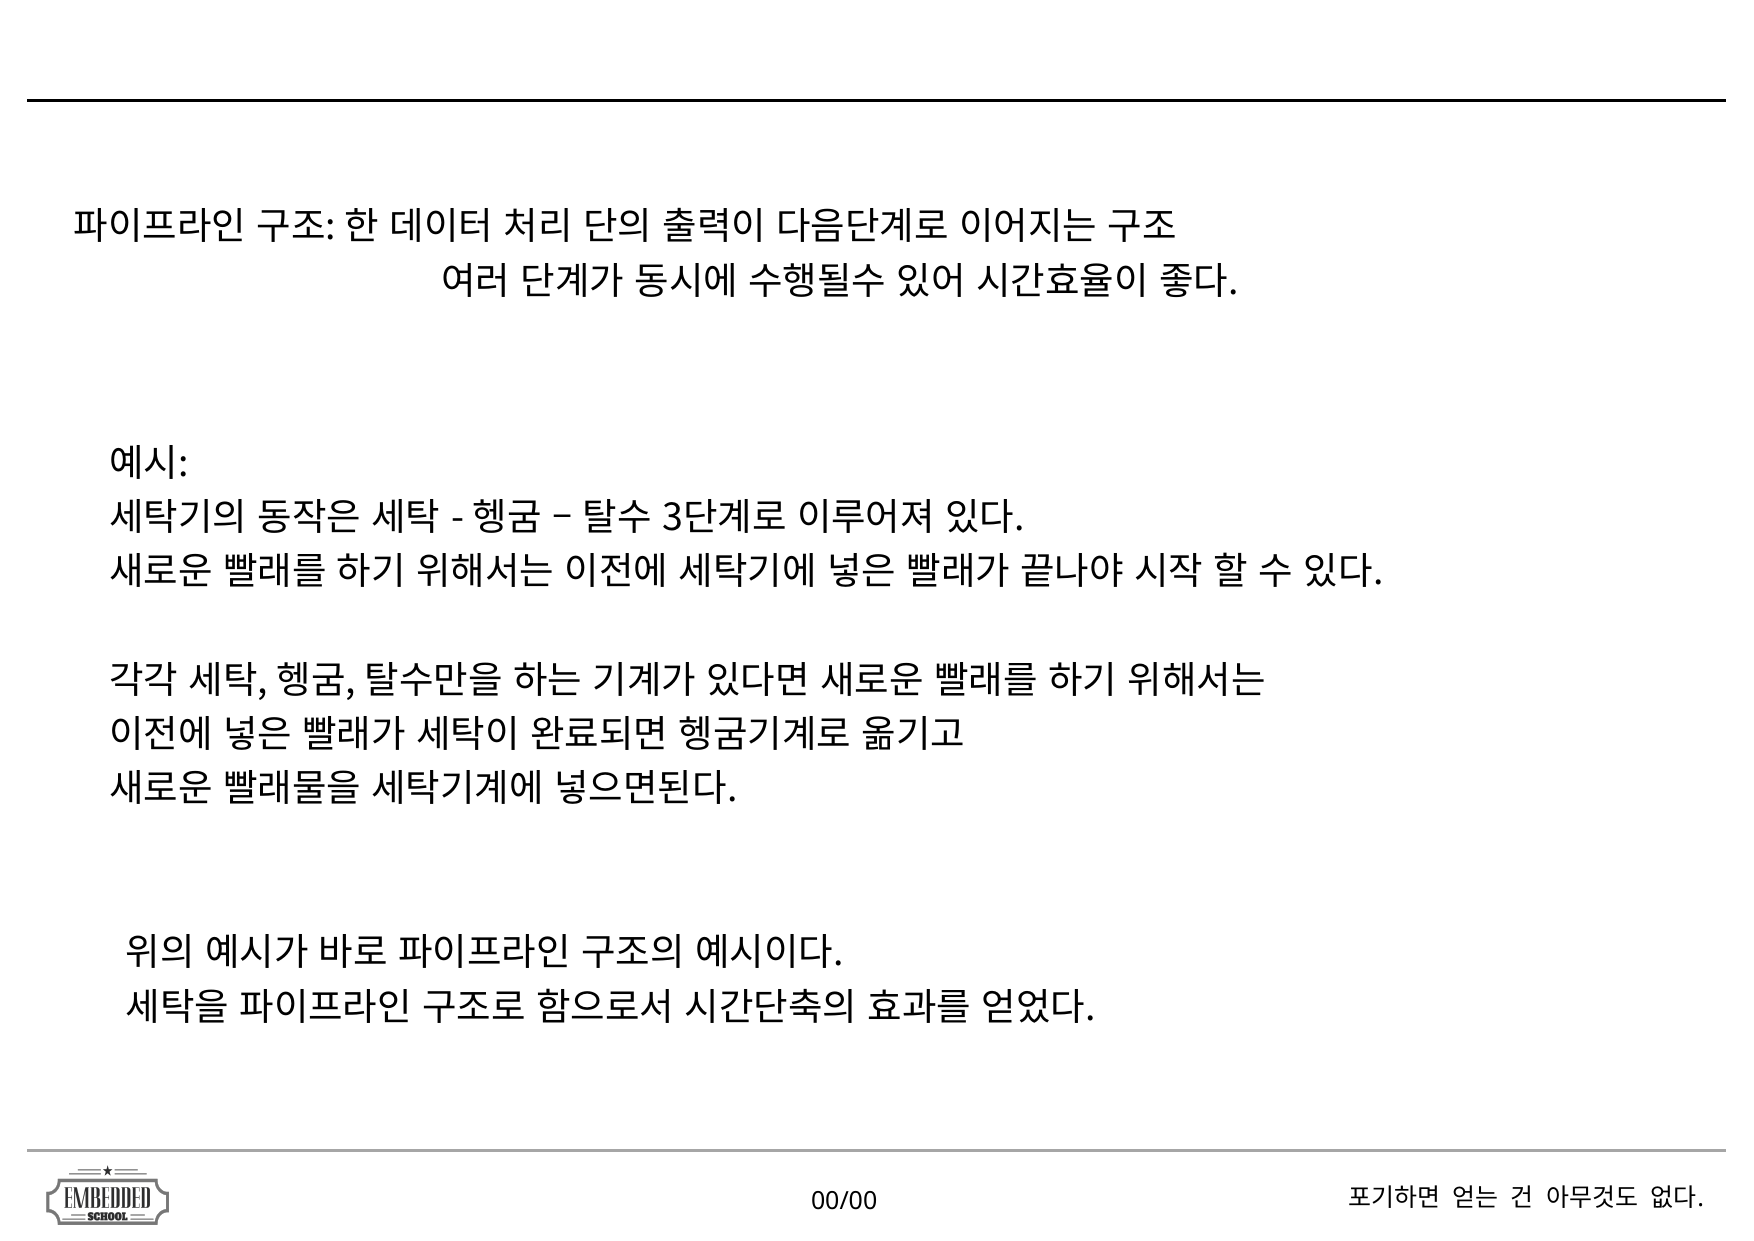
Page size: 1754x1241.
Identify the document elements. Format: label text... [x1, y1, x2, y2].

text_box 파이프라인 구조: 한 데이터 처리 단의 출력이 다음단계로 이어지는 구조 여러 단계가 동시에 수행될수 있어 시간효율이 좋다. [59, 188, 1595, 313]
text_box 위의 예시가 바로 파이프라인 구조의 예시이다. 세탁을 파이프라인 구조로 함으로서 시간단축의 효과를 얻었다. [110, 915, 1363, 1039]
text_box 예시: 세탁기의 동작은 세탁 - 헹굼 – 탈수 3단계로 이루어져 있다. 새로운 빨래를 하기 위해서는 이전에 세탁기에 넣은 빨래가 끝나야 시작 할 수 있다. 각각 세탁, 헹굼, 탈수만을 하는 기계가 있다면 새로운 빨래를 하기 위해서는 이전에 넣은 빨래가 세탁이 완료되면 헹굼기계로 옮기고 새로운 빨래물을 세탁기계에 넣으면된다. [94, 425, 1536, 875]
picture [27, 1164, 188, 1231]
text_box 00/00 [765, 1177, 923, 1223]
